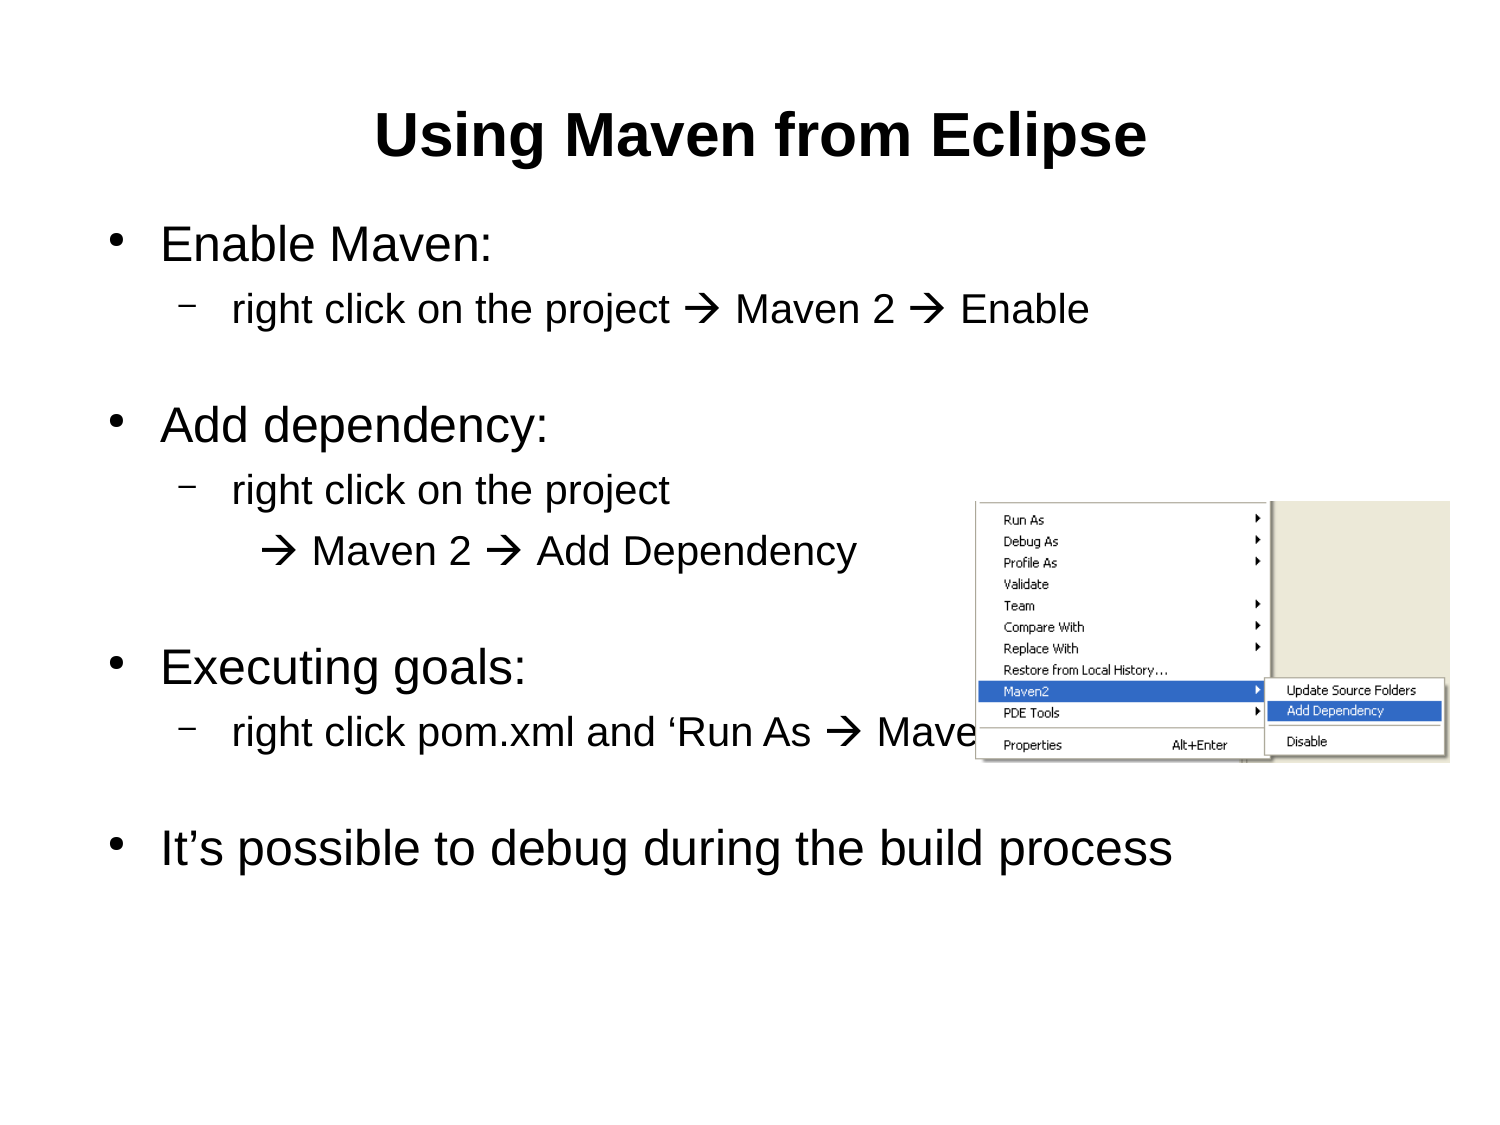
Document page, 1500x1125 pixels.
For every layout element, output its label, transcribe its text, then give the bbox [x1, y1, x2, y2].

title Using Maven from Eclipse [75, 44, 1425, 177]
list Enable Maven: right click on the project  Maven 2  Enable Add dependency: right click on the project  Maven 2  Add Dependency Executing goals: right click pom.xml and ‘Run As  Maven2 build’ to set a goal It’s possible to debug during the build process [75, 204, 1395, 1075]
chart [975, 501, 1450, 763]
